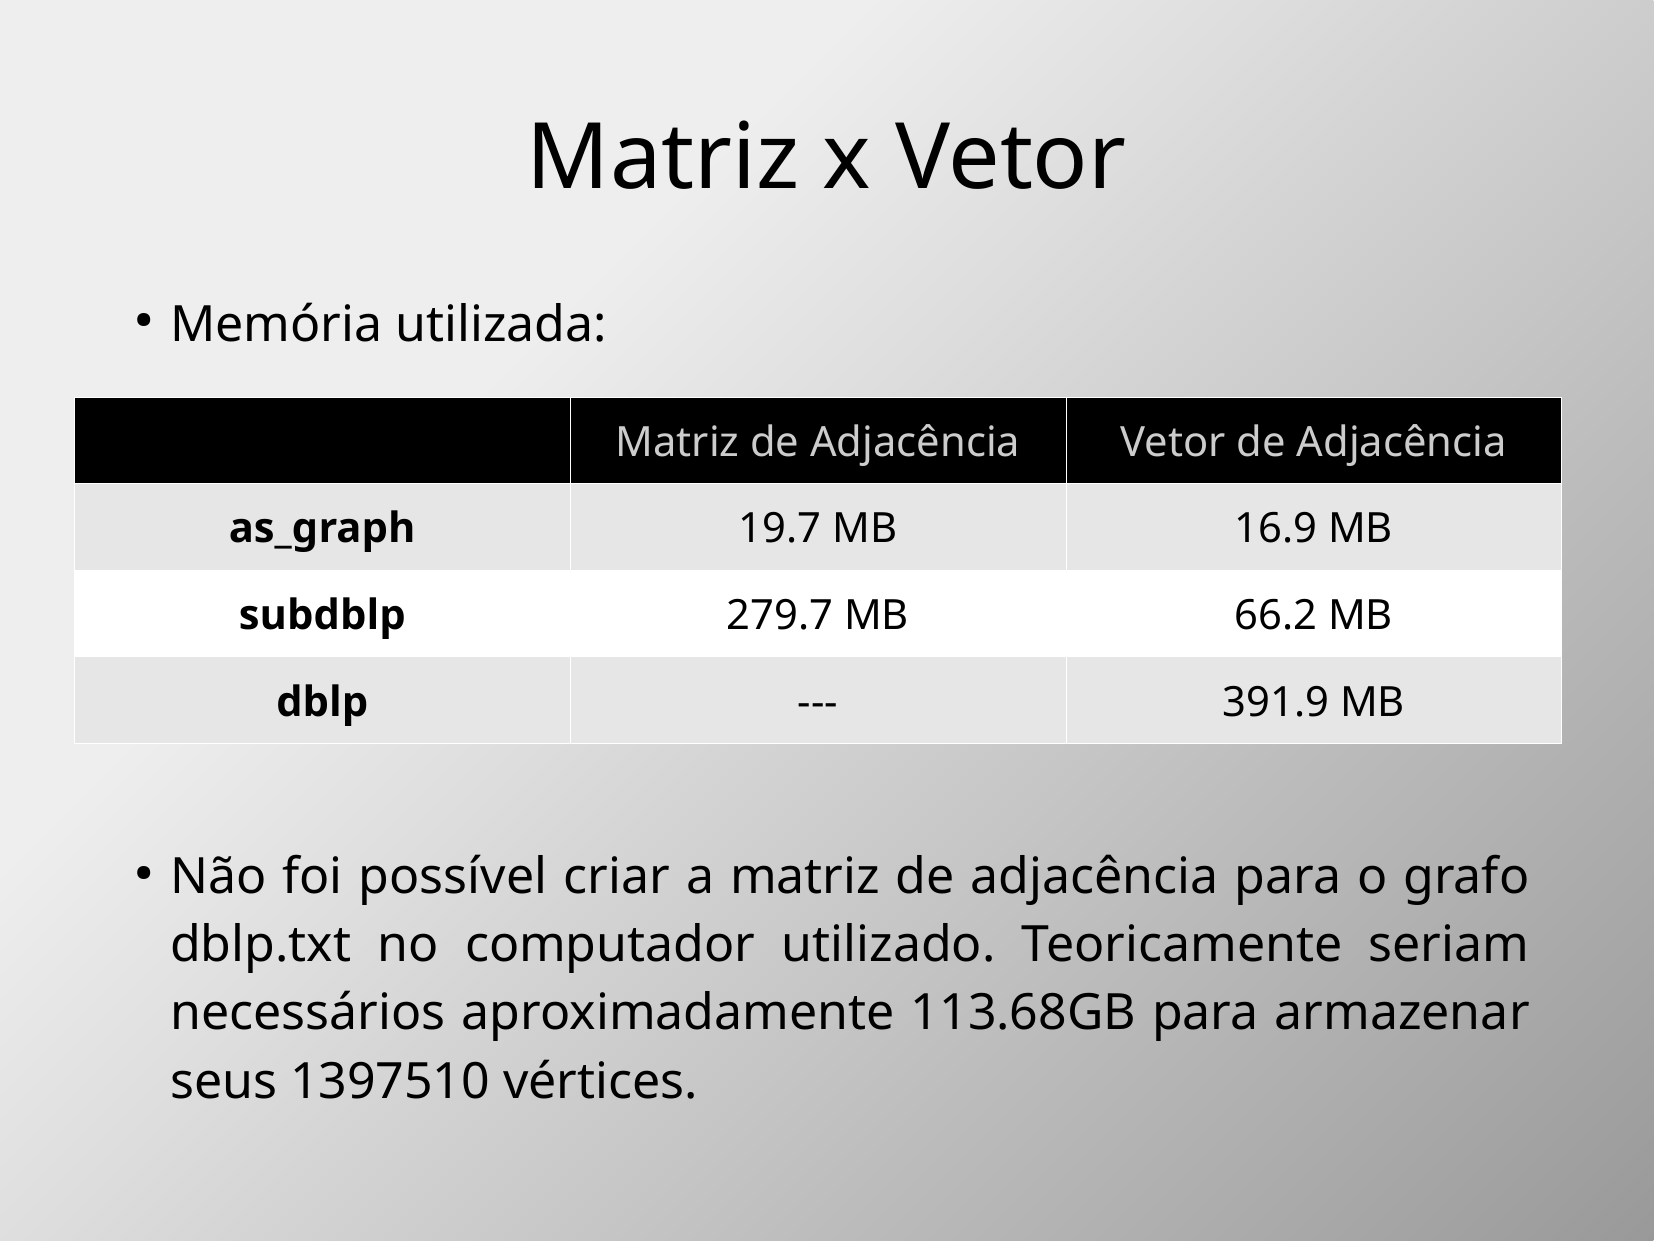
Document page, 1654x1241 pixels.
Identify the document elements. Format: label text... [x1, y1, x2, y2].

table_header [75, 398, 570, 483]
table_cell as_graph [75, 484, 570, 570]
table_cell 391.9 MB [1067, 657, 1561, 743]
table_cell 66.2 MB [1067, 571, 1561, 656]
table_cell 19.7 MB [571, 484, 1066, 570]
title Matriz x Vetor [82, 49, 1571, 257]
table_cell 16.9 MB [1067, 484, 1561, 570]
text_box Não foi possível criar a matriz de adjacência para o grafo dblp.txt no computador utilizado. Teoricamente seriam necessários aproximadamente 113.68GB para armazenar seus 1397510 vértices. [120, 832, 1546, 1121]
table_header Vetor de Adjacência [1067, 398, 1561, 483]
table_cell dblp [75, 657, 570, 743]
table_cell subdblp [75, 571, 570, 656]
table_cell 279.7 MB [571, 571, 1066, 656]
table_cell --- [571, 657, 1066, 743]
table_header Matriz de Adjacência [571, 398, 1066, 483]
text_box Memória utilizada: [120, 280, 597, 364]
